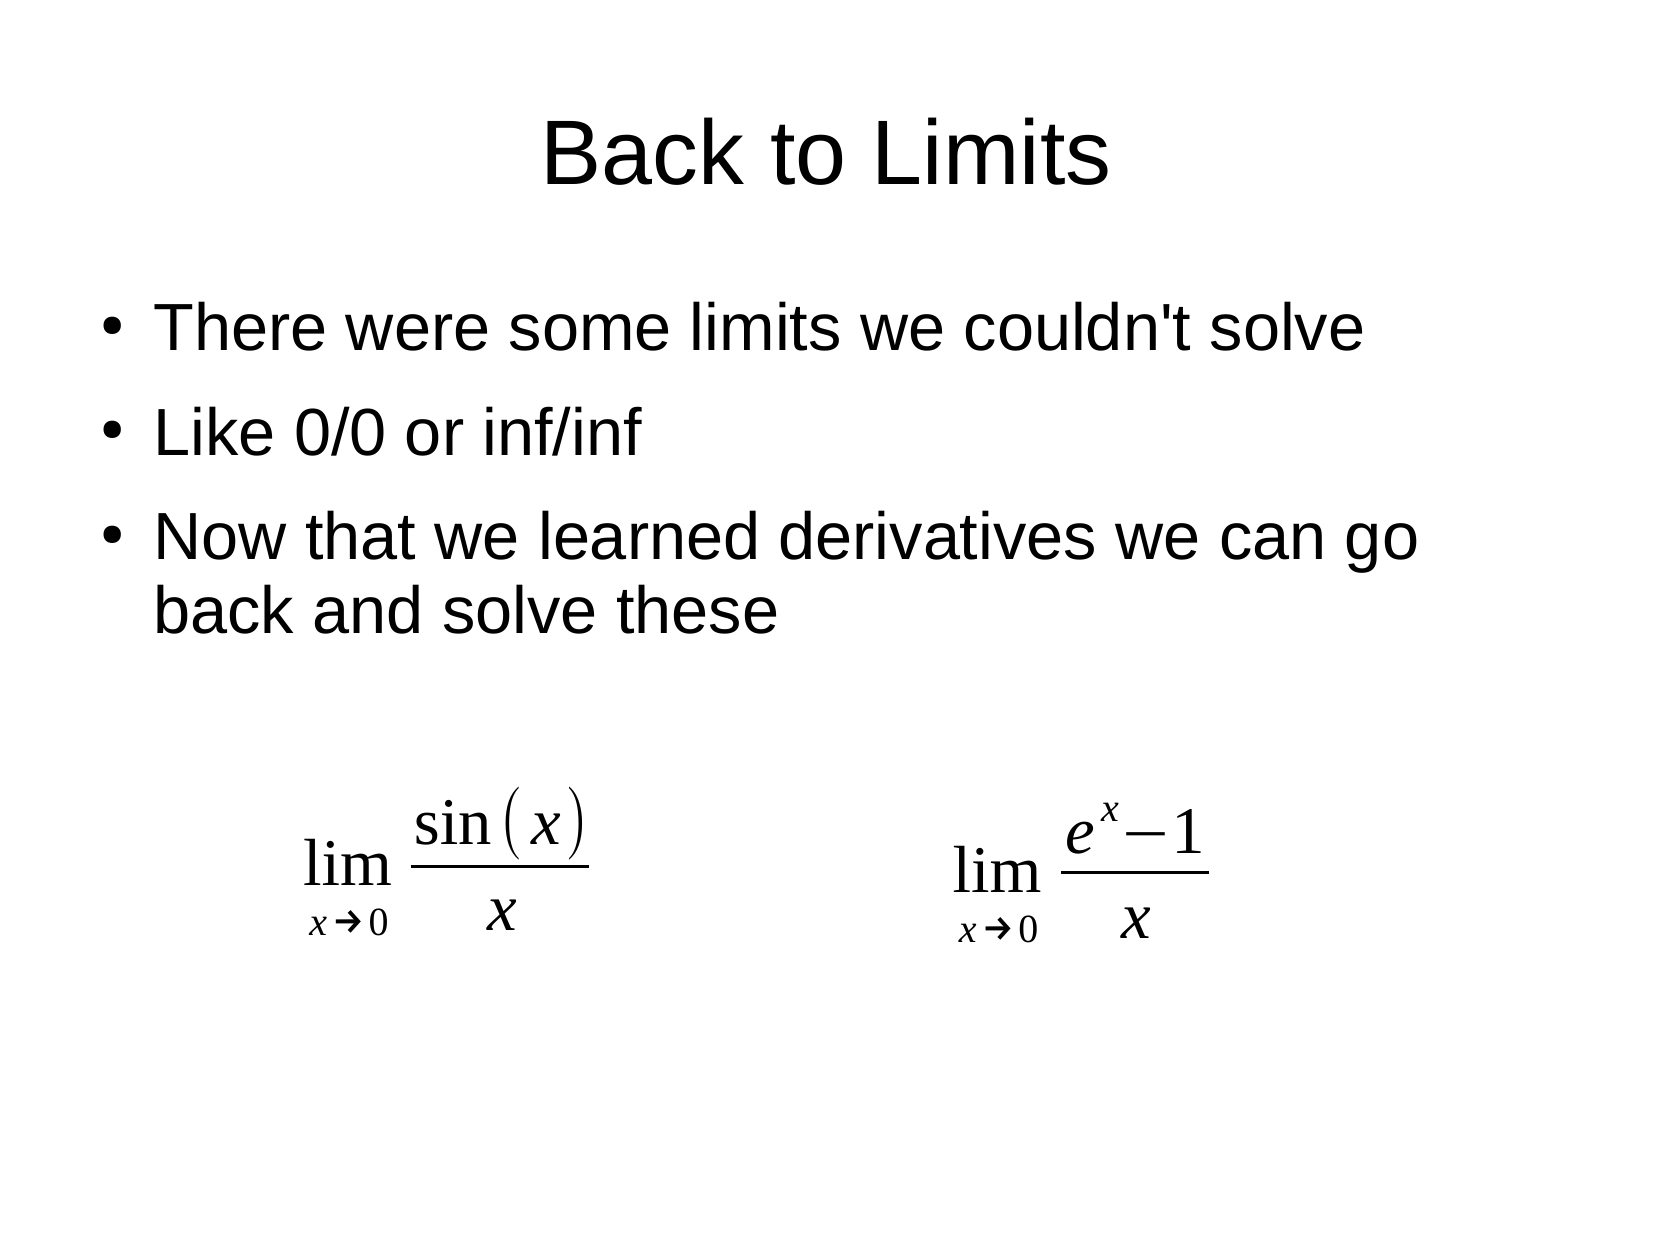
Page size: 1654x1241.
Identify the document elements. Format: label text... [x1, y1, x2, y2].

chart [944, 785, 1219, 953]
list There were some limits we couldn't solve Like 0/0 or inf/inf Now that we learned derivatives we can go back and solve these [82, 290, 1571, 1201]
title Back to Limits [82, 49, 1571, 257]
chart [295, 785, 599, 945]
